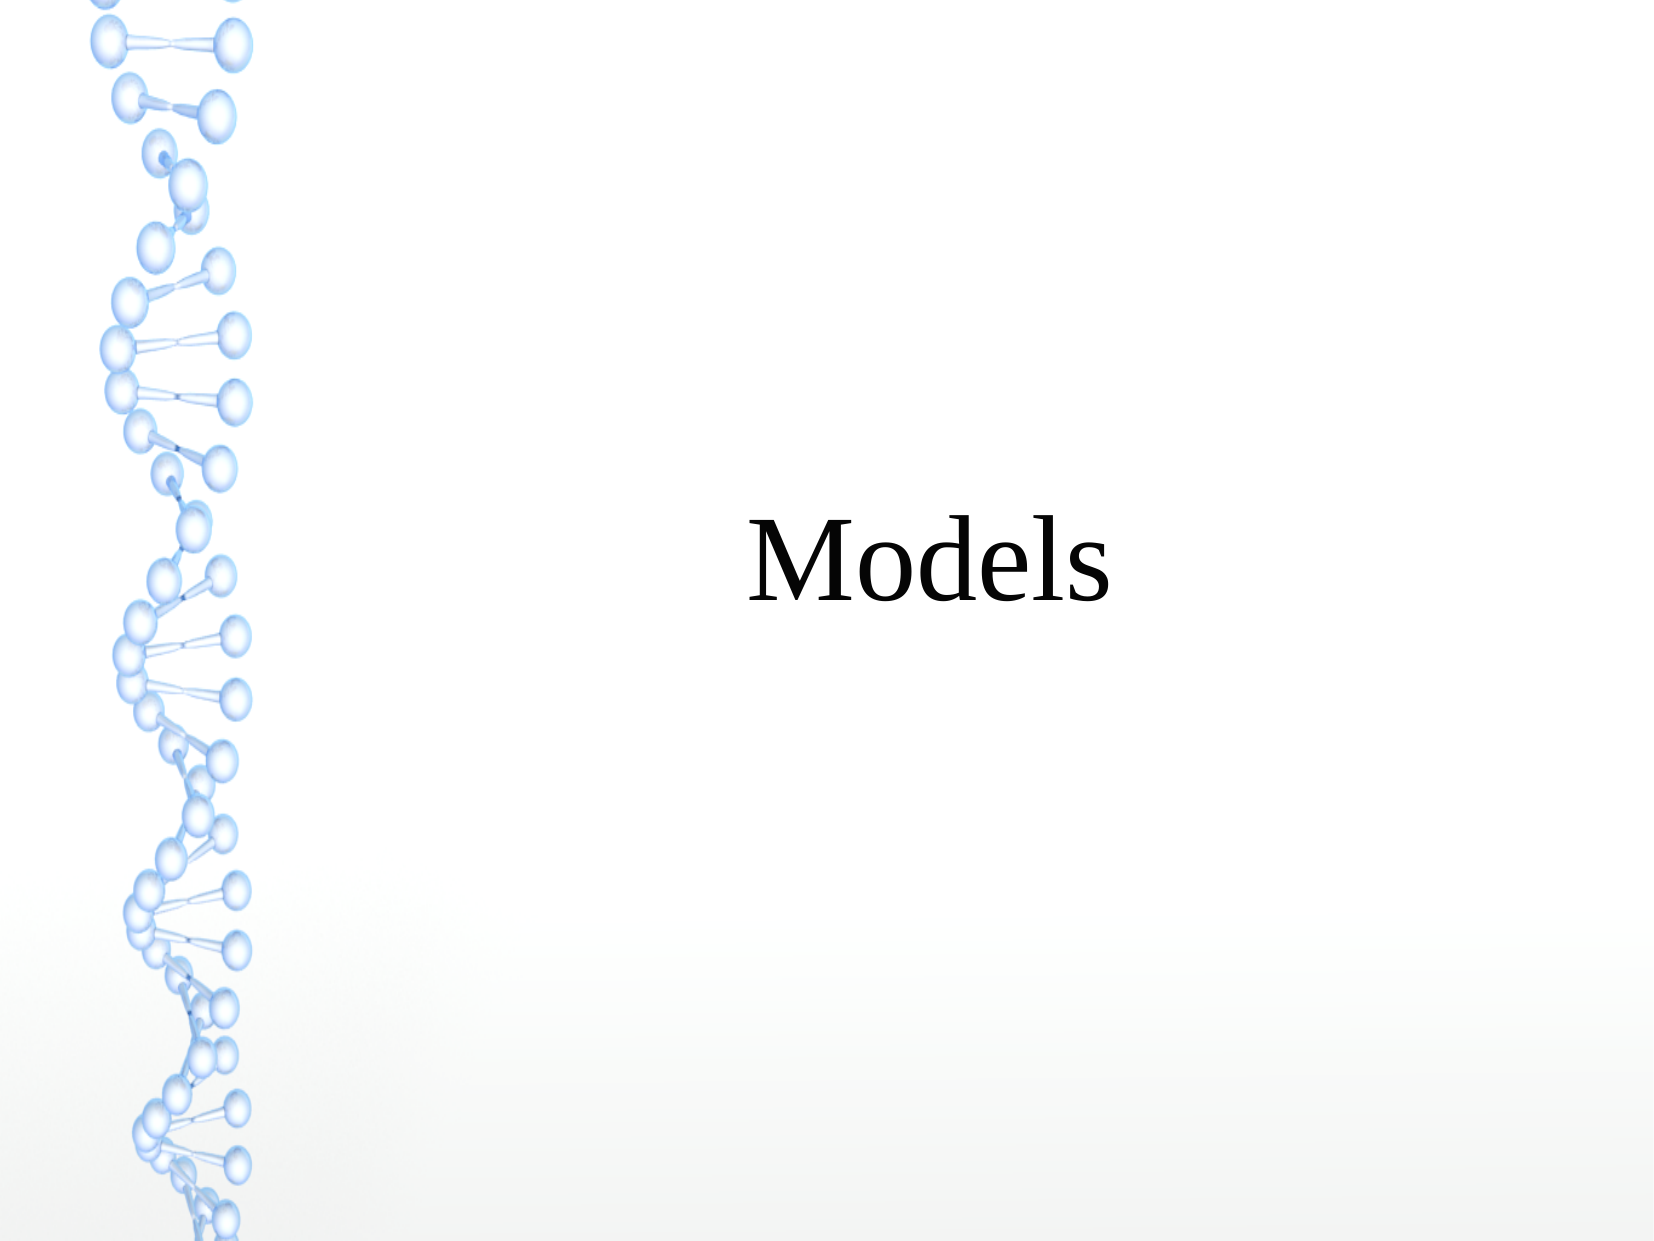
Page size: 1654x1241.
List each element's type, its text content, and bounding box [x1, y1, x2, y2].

title Models [265, 456, 1595, 662]
picture [0, 0, 1654, 1241]
